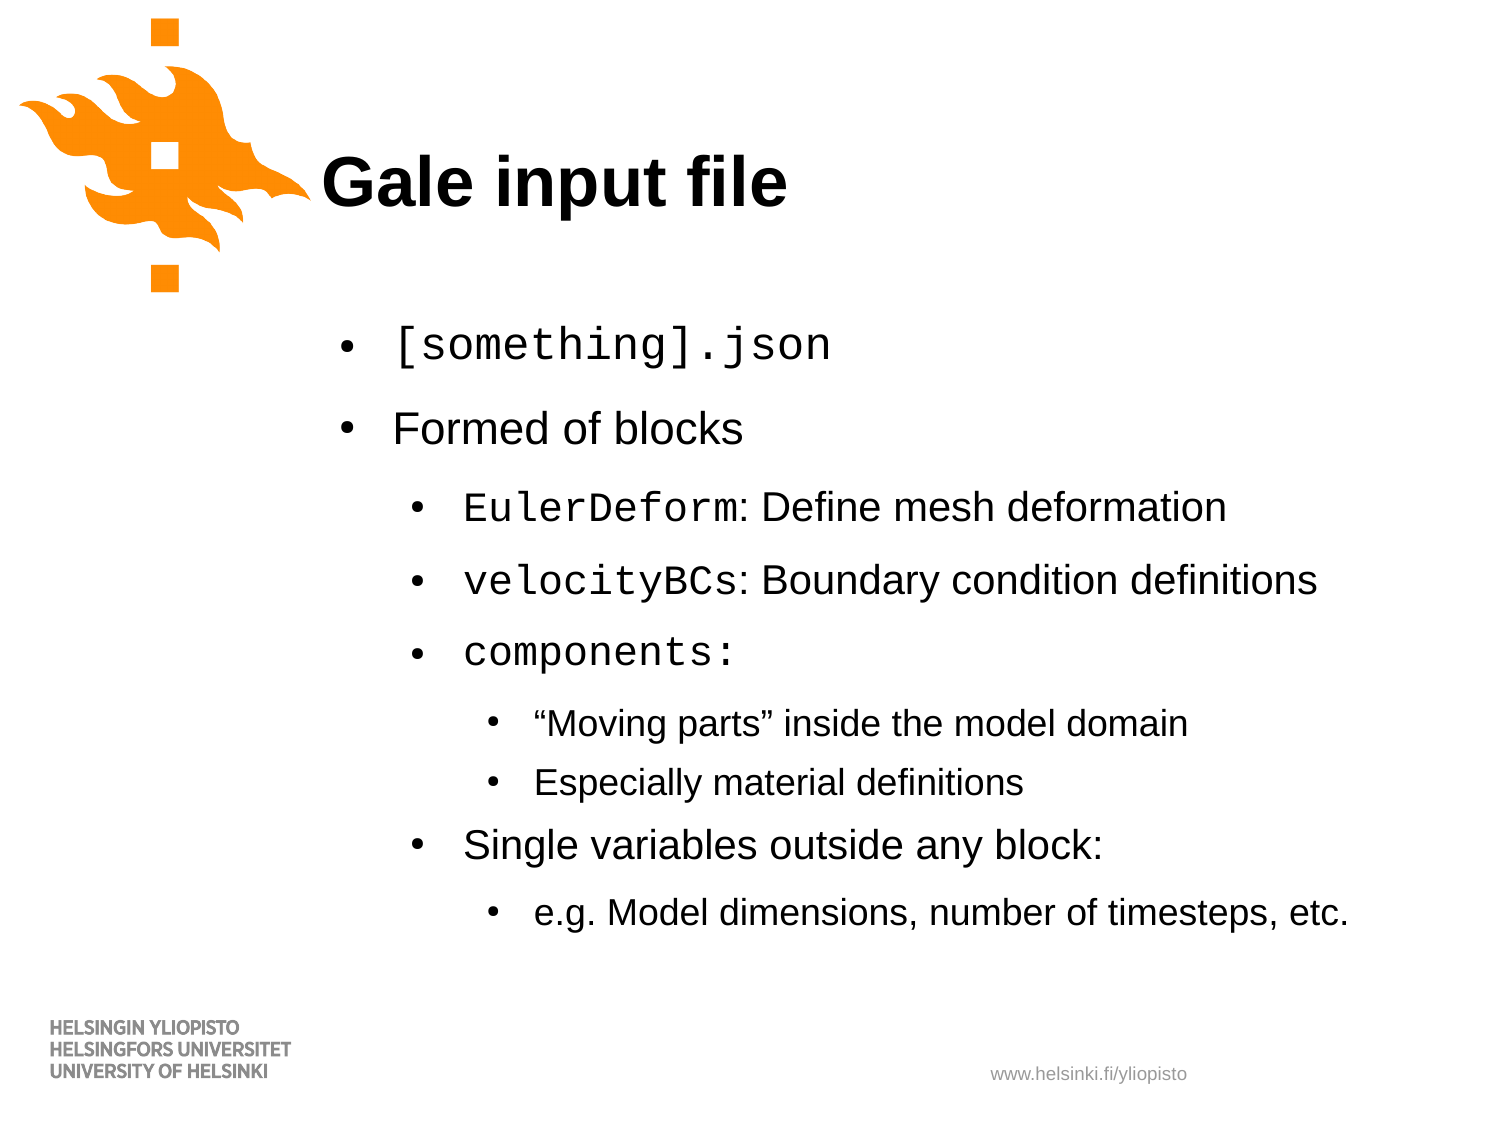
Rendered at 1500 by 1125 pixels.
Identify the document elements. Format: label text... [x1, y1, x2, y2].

picture [32, 1001, 309, 1096]
list [something].json Formed of blocks EulerDeform: Define mesh deformation velocityBCs: Boundary condition definitions components: “Moving parts” inside the model domain Especially material definitions Single variables outside any block: e.g. Model dimensions, number of timesteps, etc. [321, 321, 1447, 974]
picture [0, 0, 337, 318]
title Gale input file [321, 87, 1447, 276]
